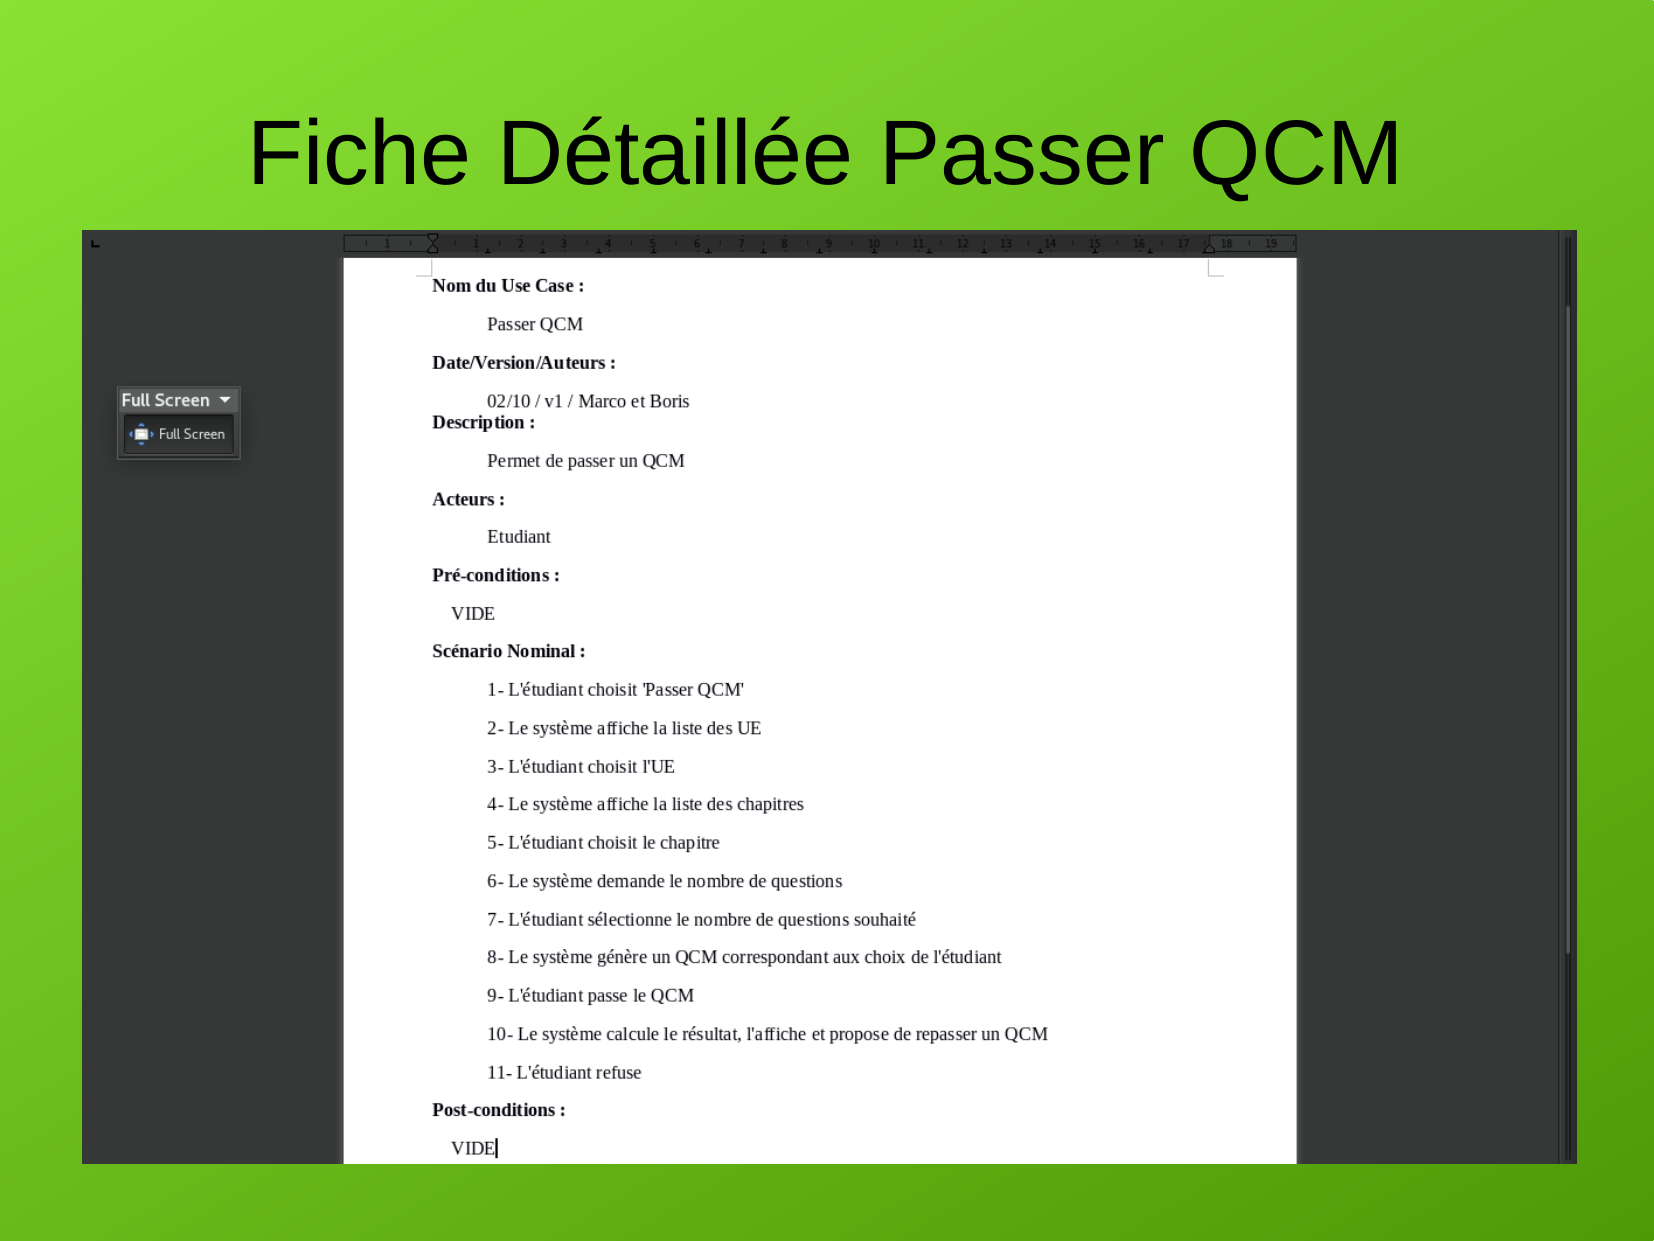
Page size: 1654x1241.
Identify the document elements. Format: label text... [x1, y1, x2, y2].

picture [82, 230, 1577, 1164]
title Fiche Détaillée Passer QCM [82, 49, 1571, 230]
